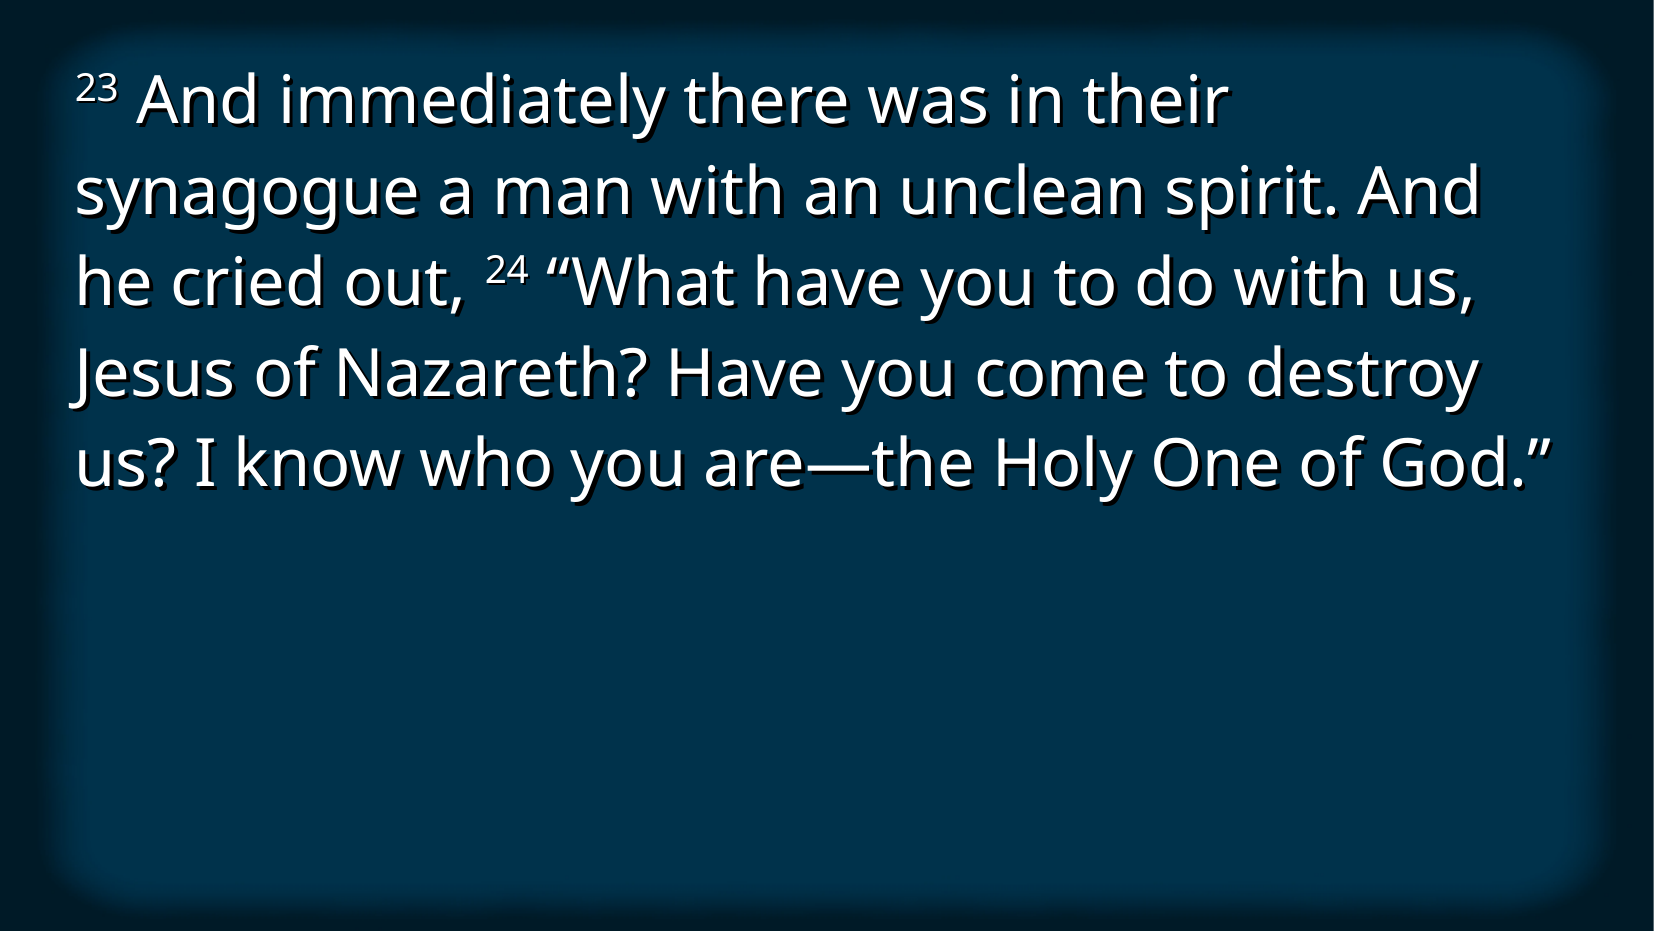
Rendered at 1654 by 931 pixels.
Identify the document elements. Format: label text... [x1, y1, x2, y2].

text_box 23 And immediately there was in their synagogue a man with an unclean spirit. And he cried out, 24 “What have you to do with us, Jesus of Nazareth? Have you come to destroy us? I know who you are—the Holy One of God.” [60, 45, 1591, 504]
picture [0, 0, 1654, 931]
